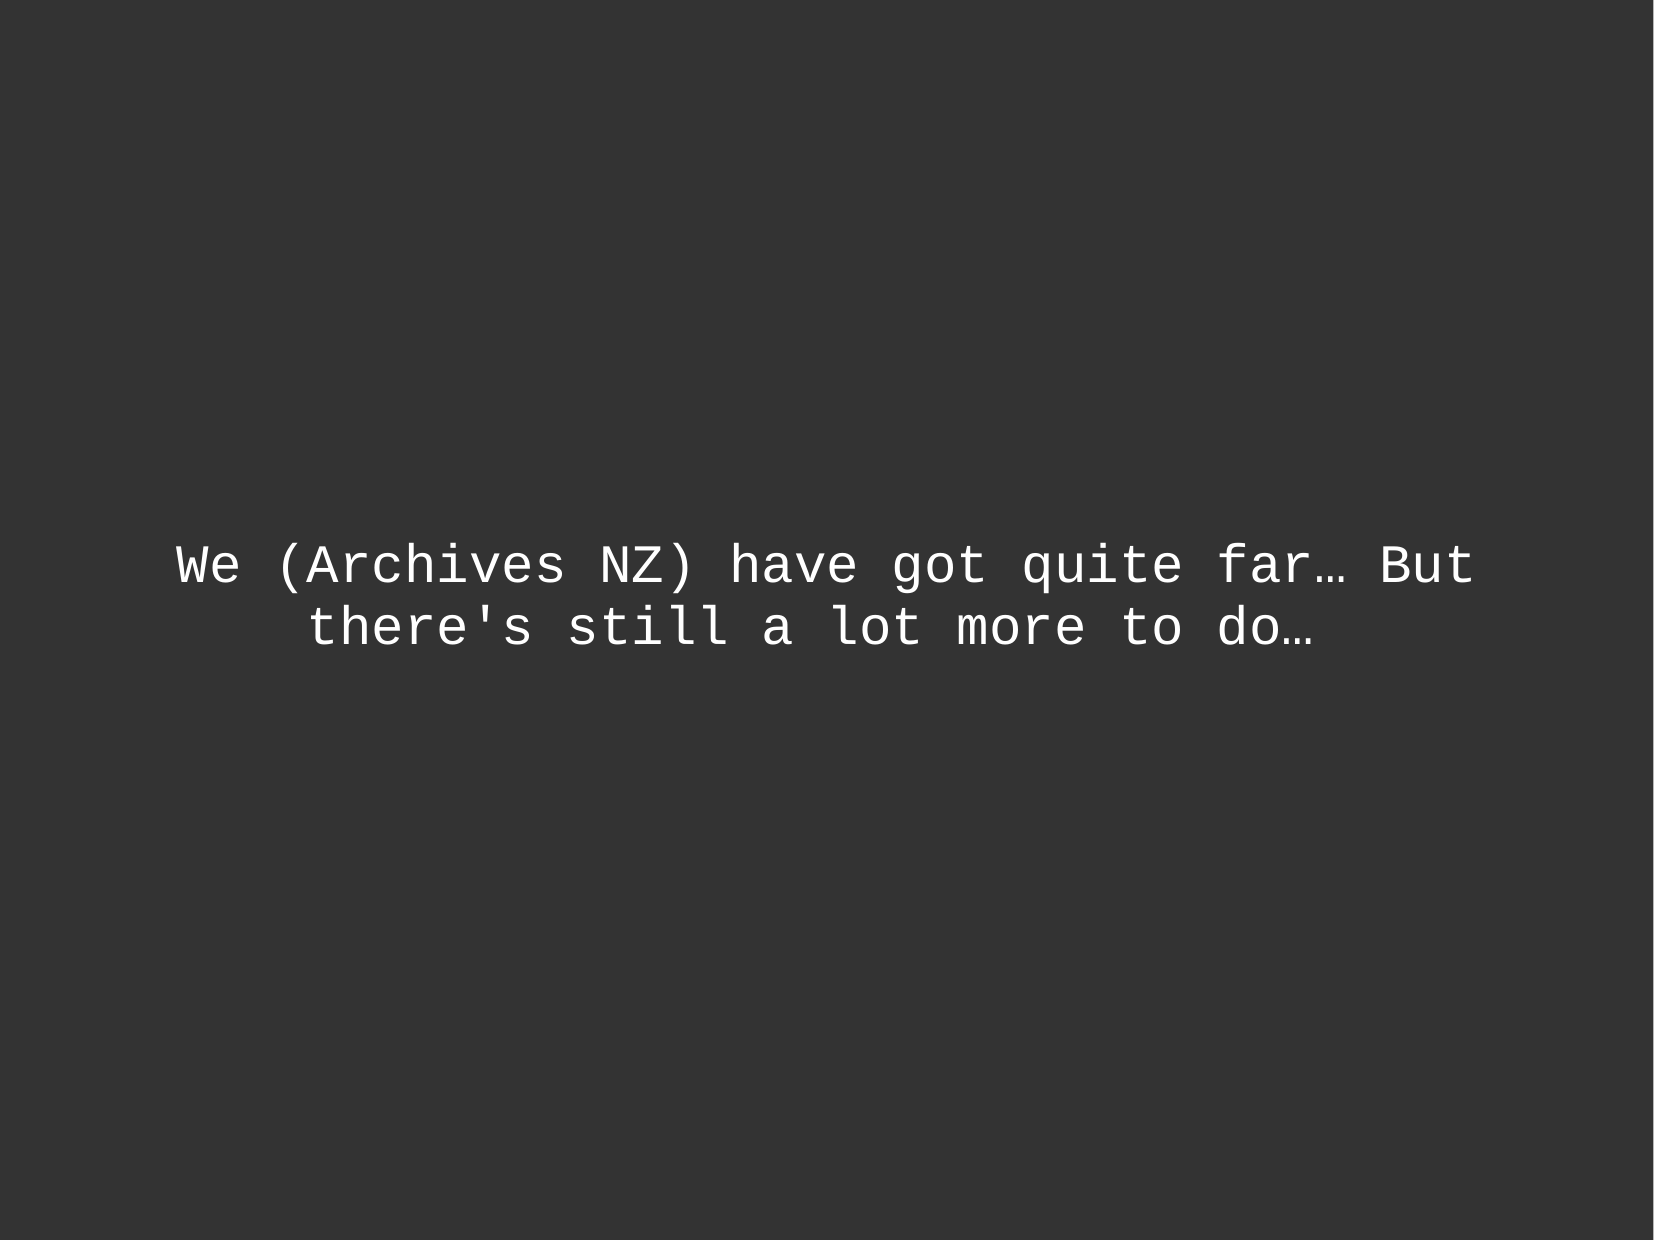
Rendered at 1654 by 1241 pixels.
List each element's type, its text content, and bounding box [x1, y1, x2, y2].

text_box We (Archives NZ) have got quite far… But there's still a lot more to do… [82, 188, 1571, 1010]
